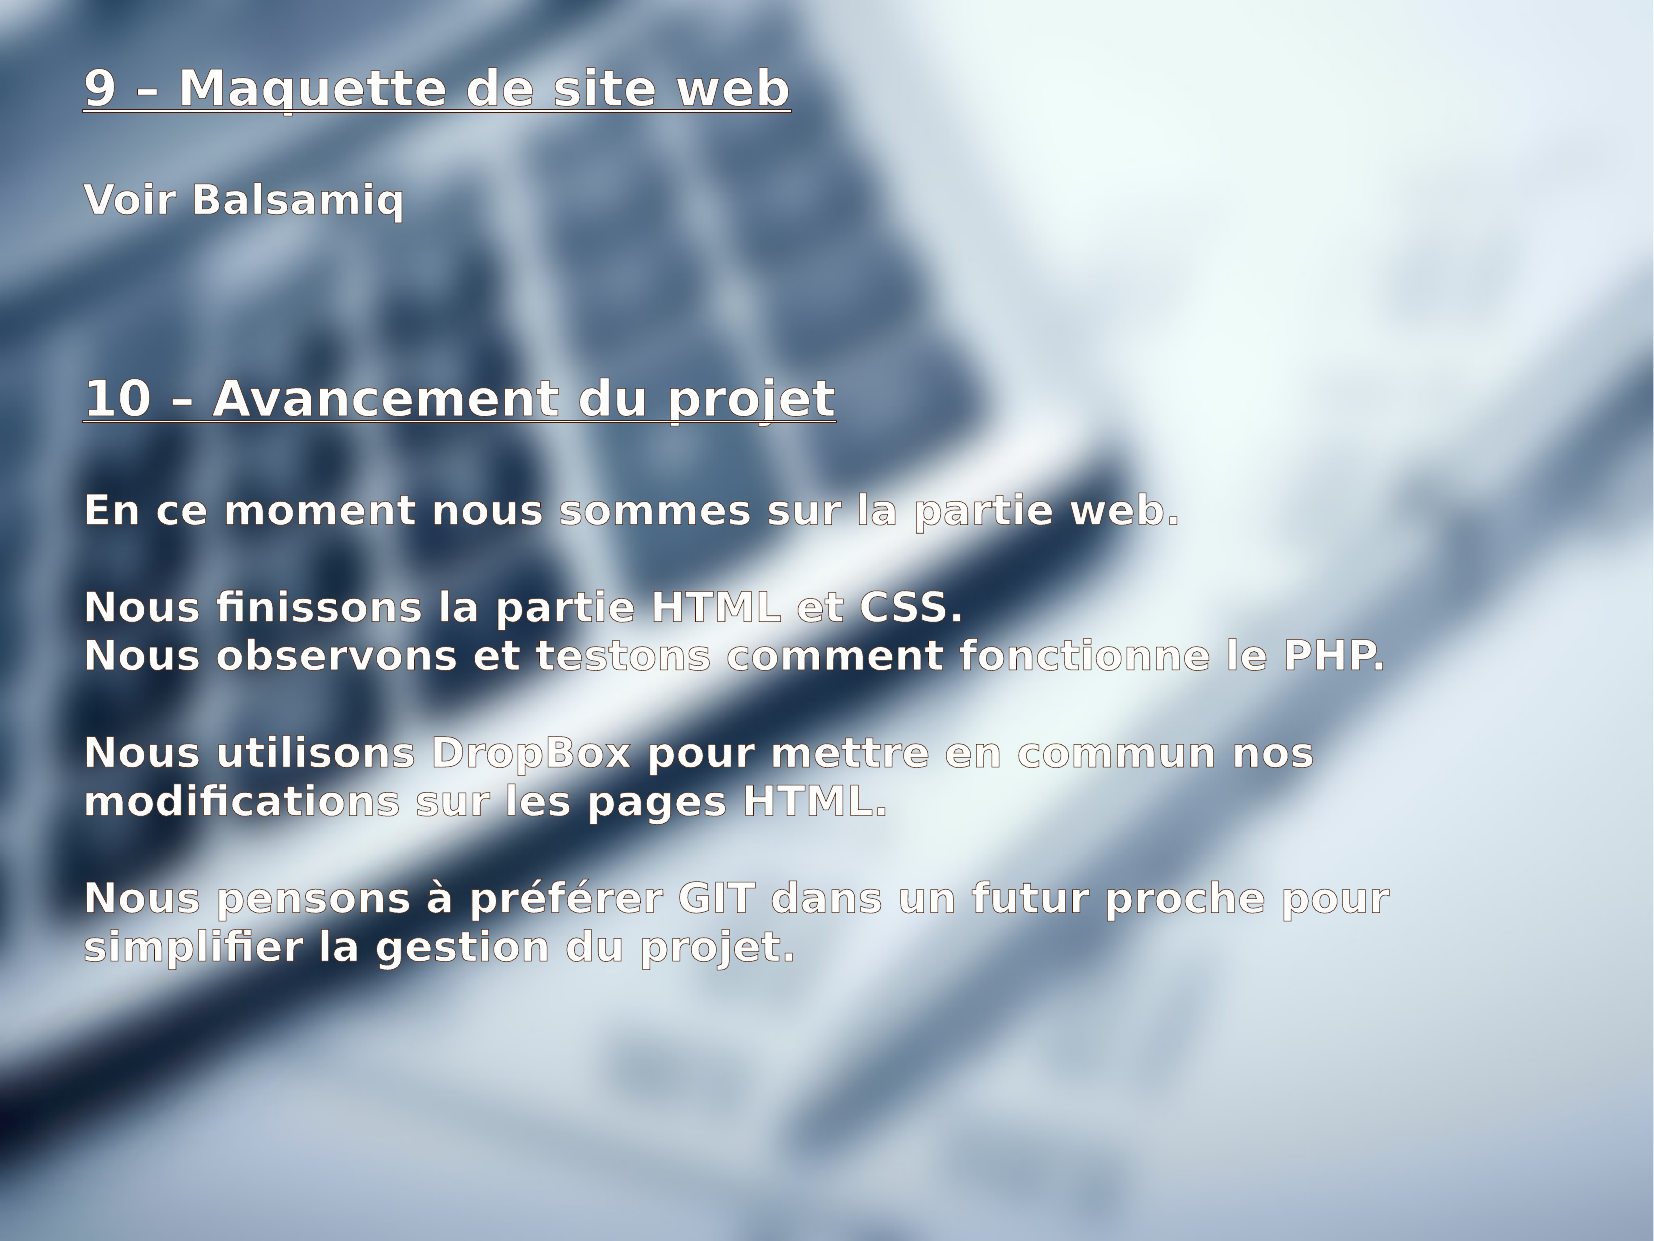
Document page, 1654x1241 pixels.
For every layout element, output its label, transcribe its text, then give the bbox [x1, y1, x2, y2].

subtitle 9 – Maquette de site web Voir Balsamiq 10 – Avancement du projet En ce moment nous sommes sur la partie web. Nous finissons la partie HTML et CSS. Nous observons et testons comment fonctionne le PHP. Nous utilisons DropBox pour mettre en commun nos modifications sur les pages HTML. Nous pensons à préférer GIT dans un futur proche pour simplifier la gestion du projet. [82, 49, 1571, 1109]
picture [0, 0, 1654, 1241]
